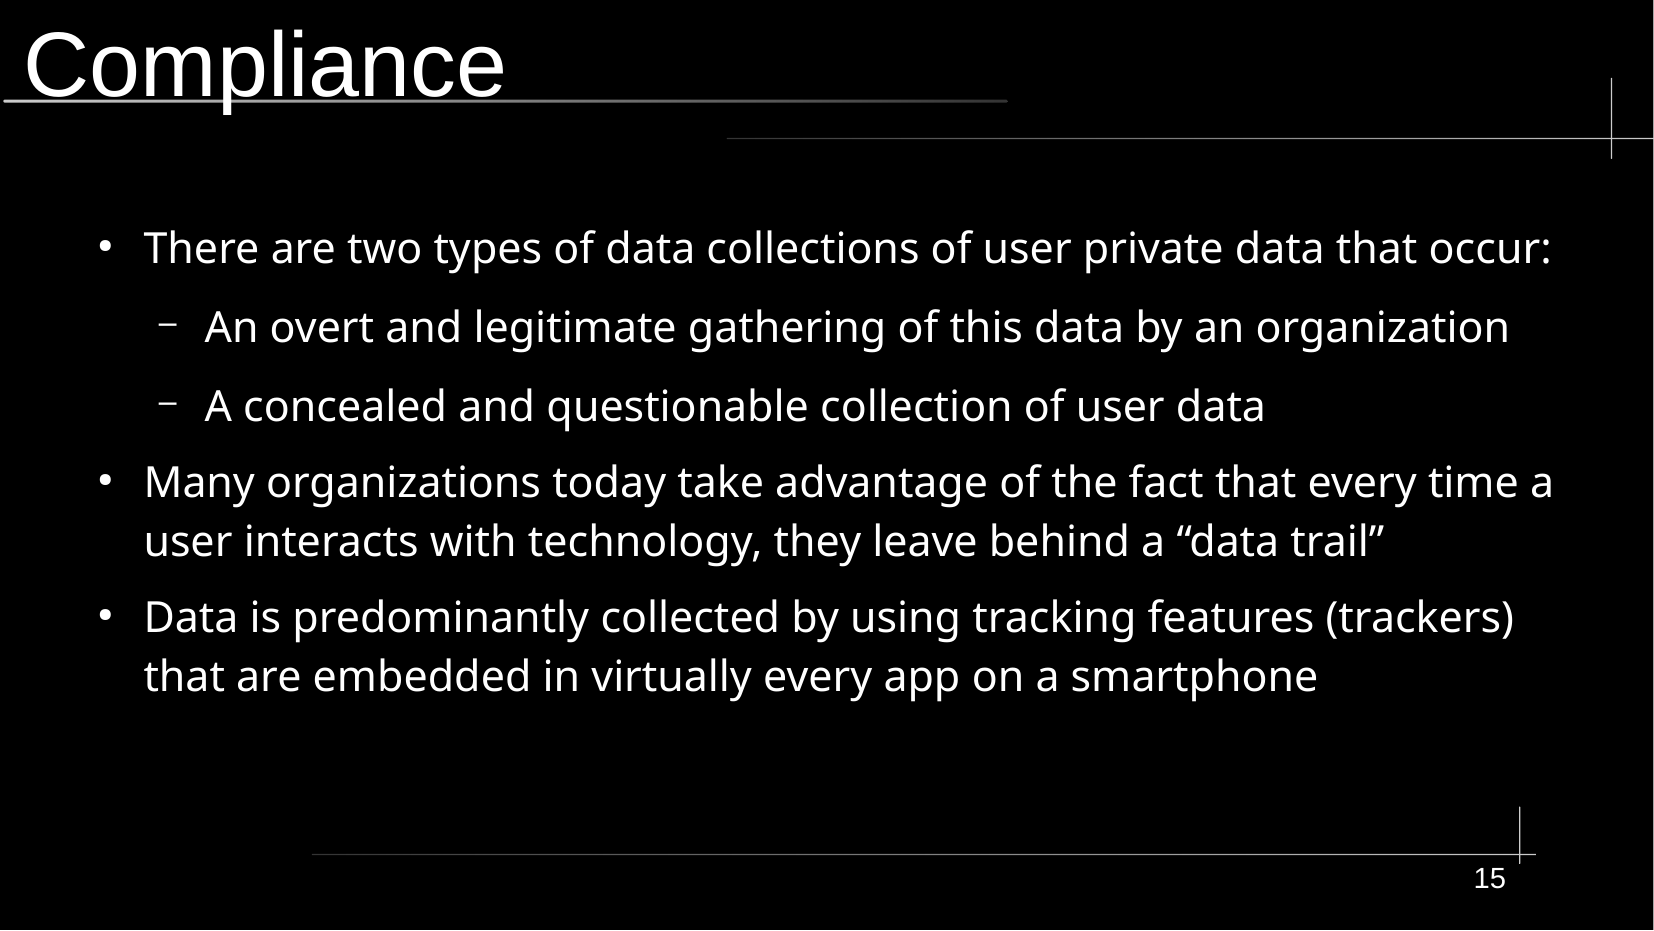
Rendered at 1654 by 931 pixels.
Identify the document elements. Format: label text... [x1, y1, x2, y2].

list There are two types of data collections of user private data that occur: An overt and legitimate gathering of this data by an organization A concealed and questionable collection of user data Many organizations today take advantage of the fact that every time a user interacts with technology, they leave behind a “data trail” Data is predominantly collected by using tracking features (trackers) that are embedded in virtually every app on a smartphone [82, 217, 1571, 758]
title Compliance [23, 11, 1589, 119]
